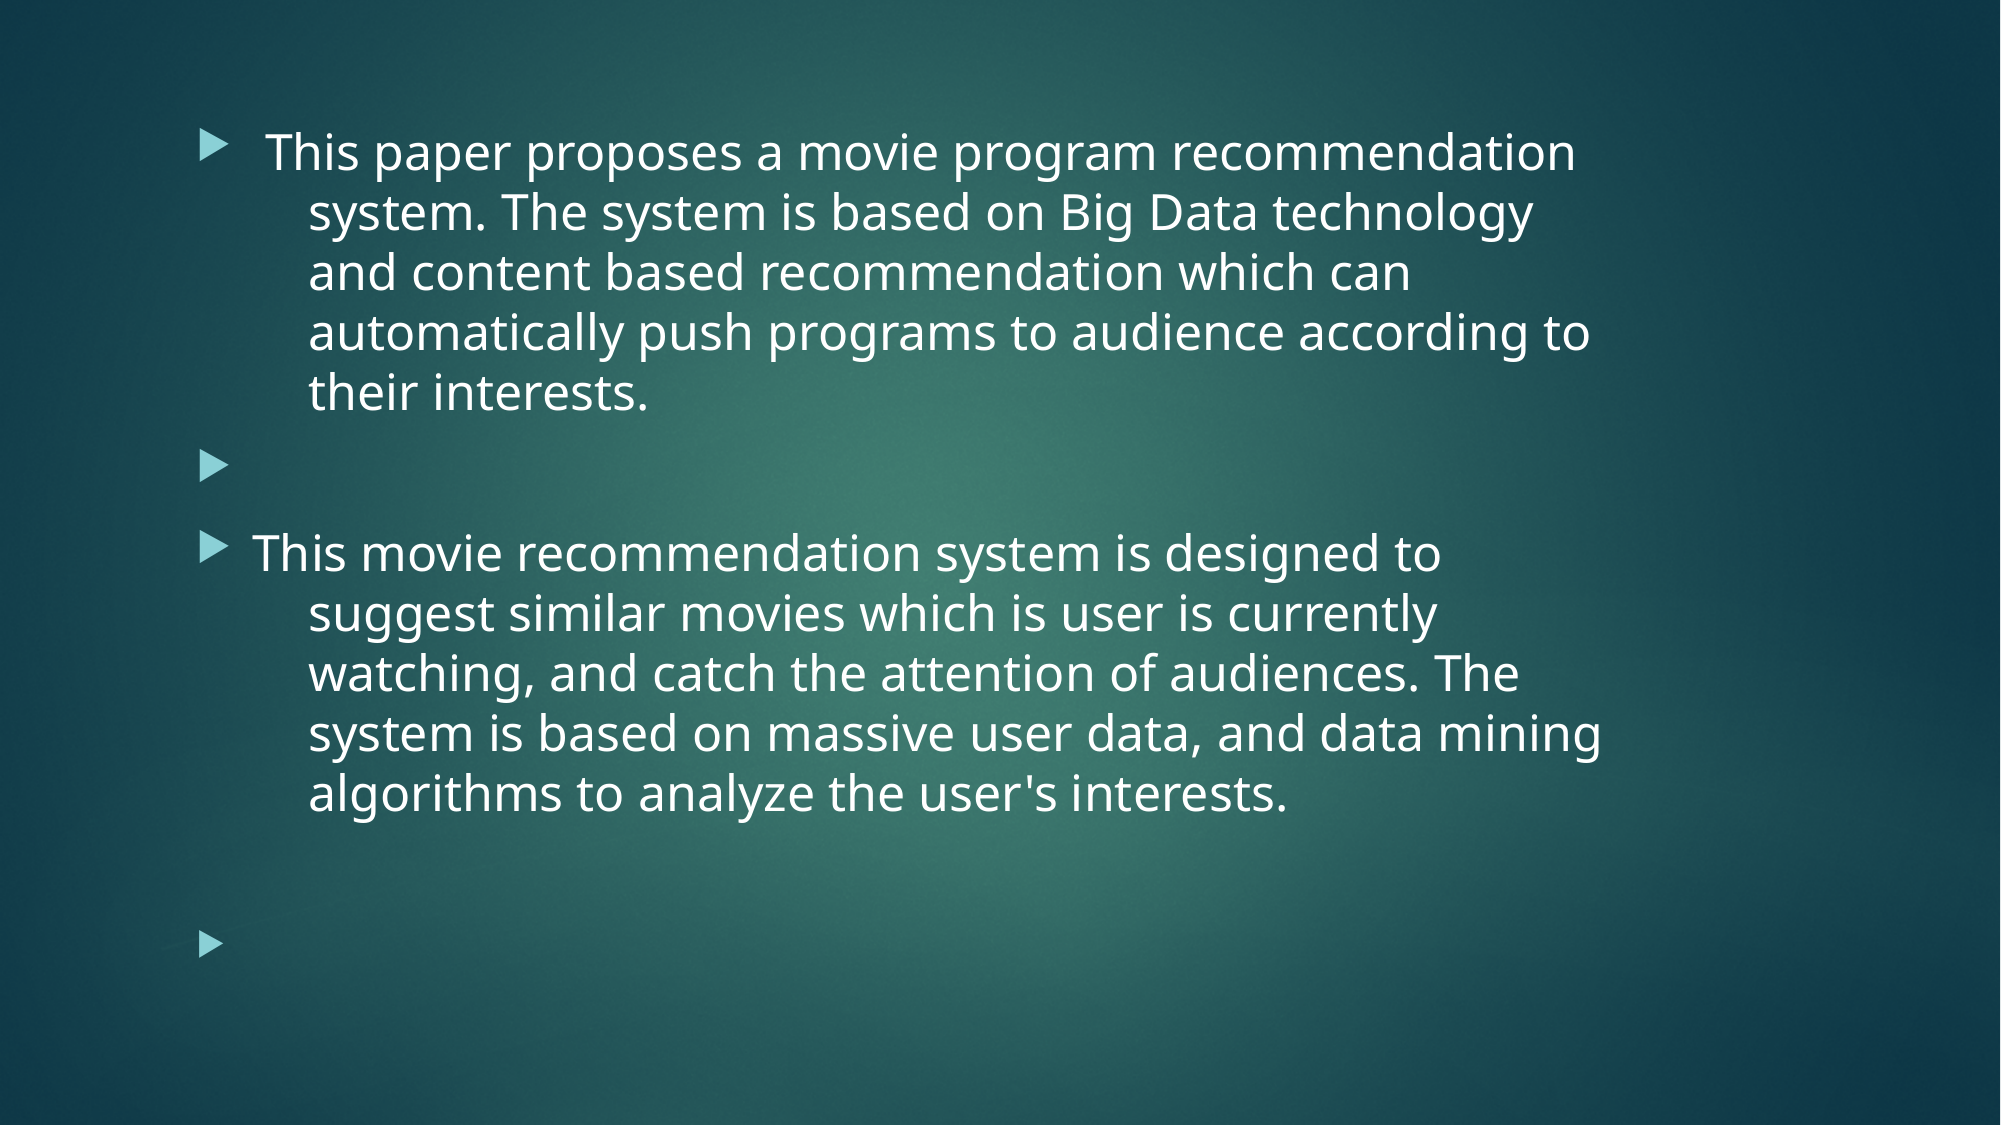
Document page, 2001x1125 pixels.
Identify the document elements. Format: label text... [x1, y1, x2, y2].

list This paper proposes a movie program recommendation system. The system is based on Big Data technology and content based recommendation which can automatically push programs to audience according to their interests. This movie recommendation system is designed to suggest similar movies which is user is currently watching, and catch the attention of audiences. The system is based on massive user data, and data mining algorithms to analyze the user's interests. [181, 112, 1649, 1026]
